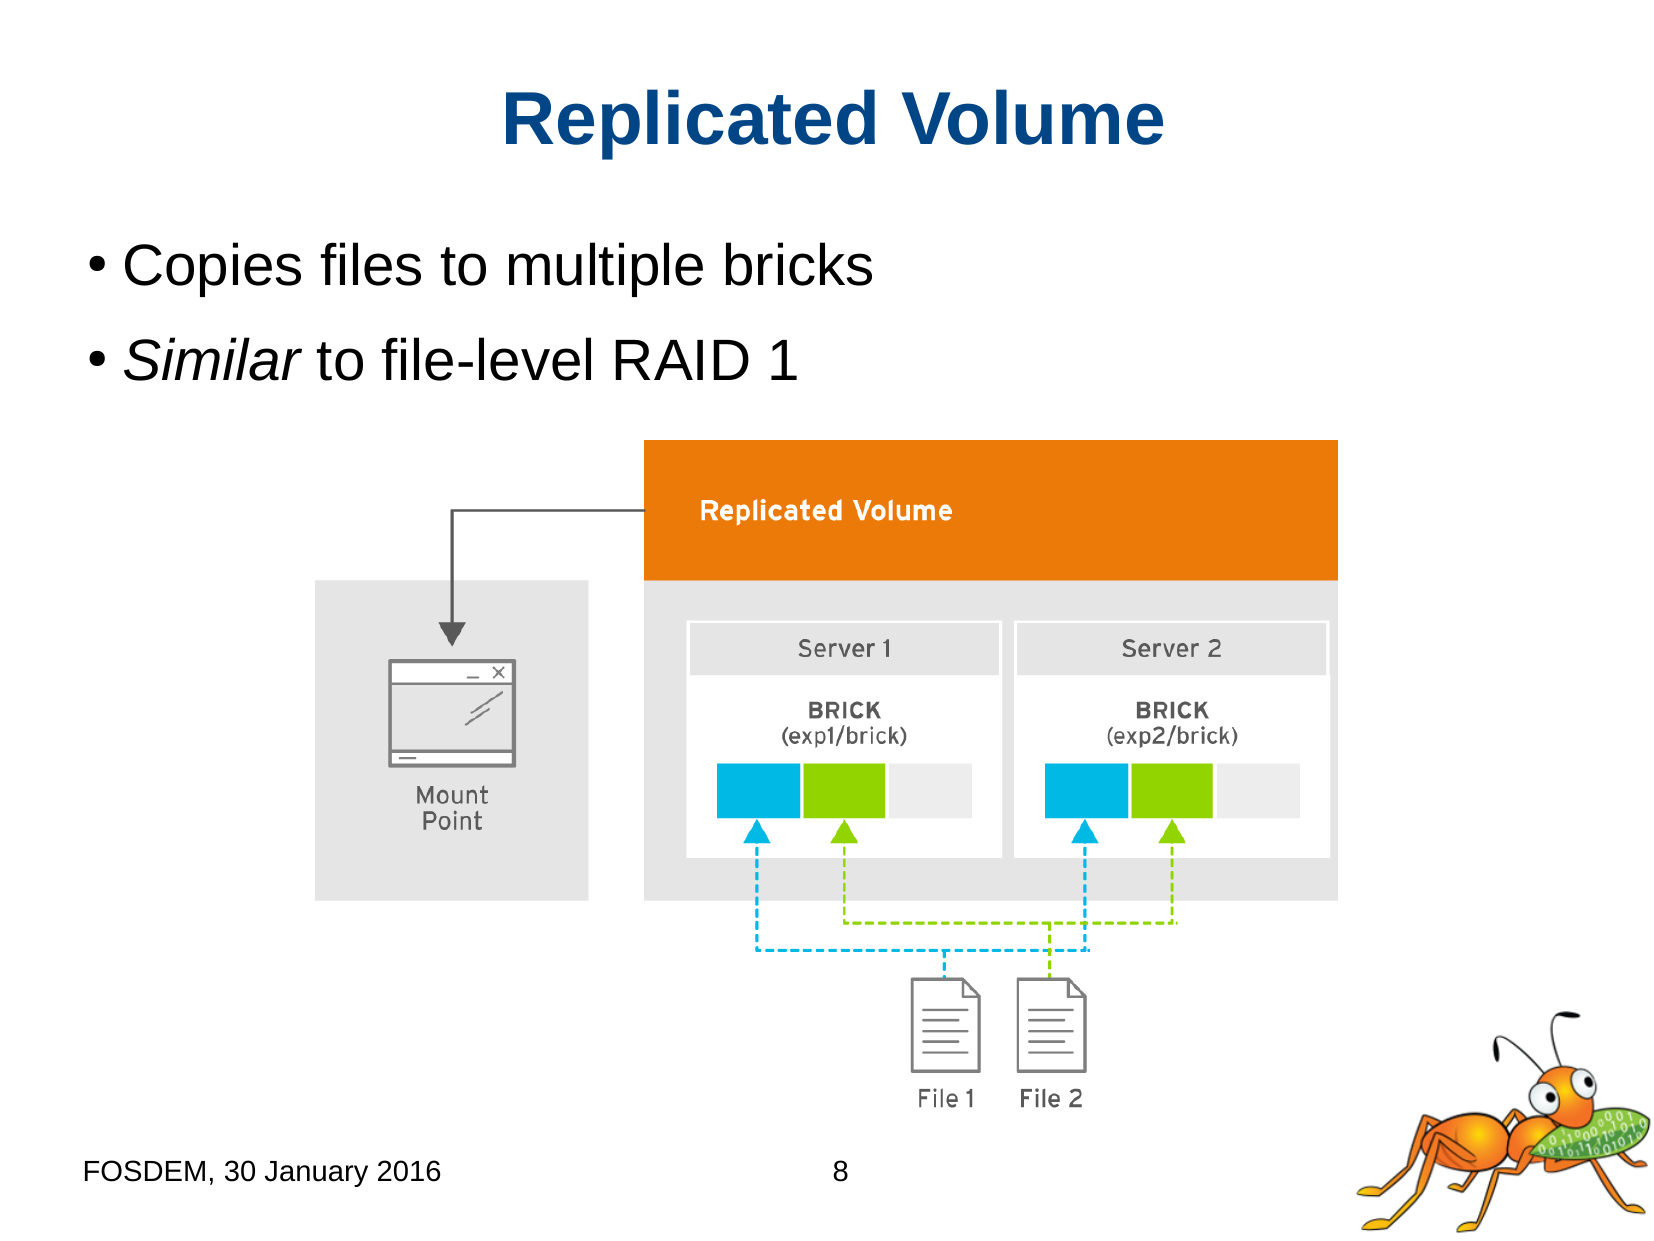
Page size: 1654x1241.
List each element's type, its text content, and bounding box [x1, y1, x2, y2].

list Copies files to multiple bricks Similar to file-level RAID 1 [86, 232, 1576, 1111]
title Replicated Volume [90, 15, 1579, 223]
picture [315, 440, 1338, 1116]
picture [1353, 1009, 1654, 1235]
